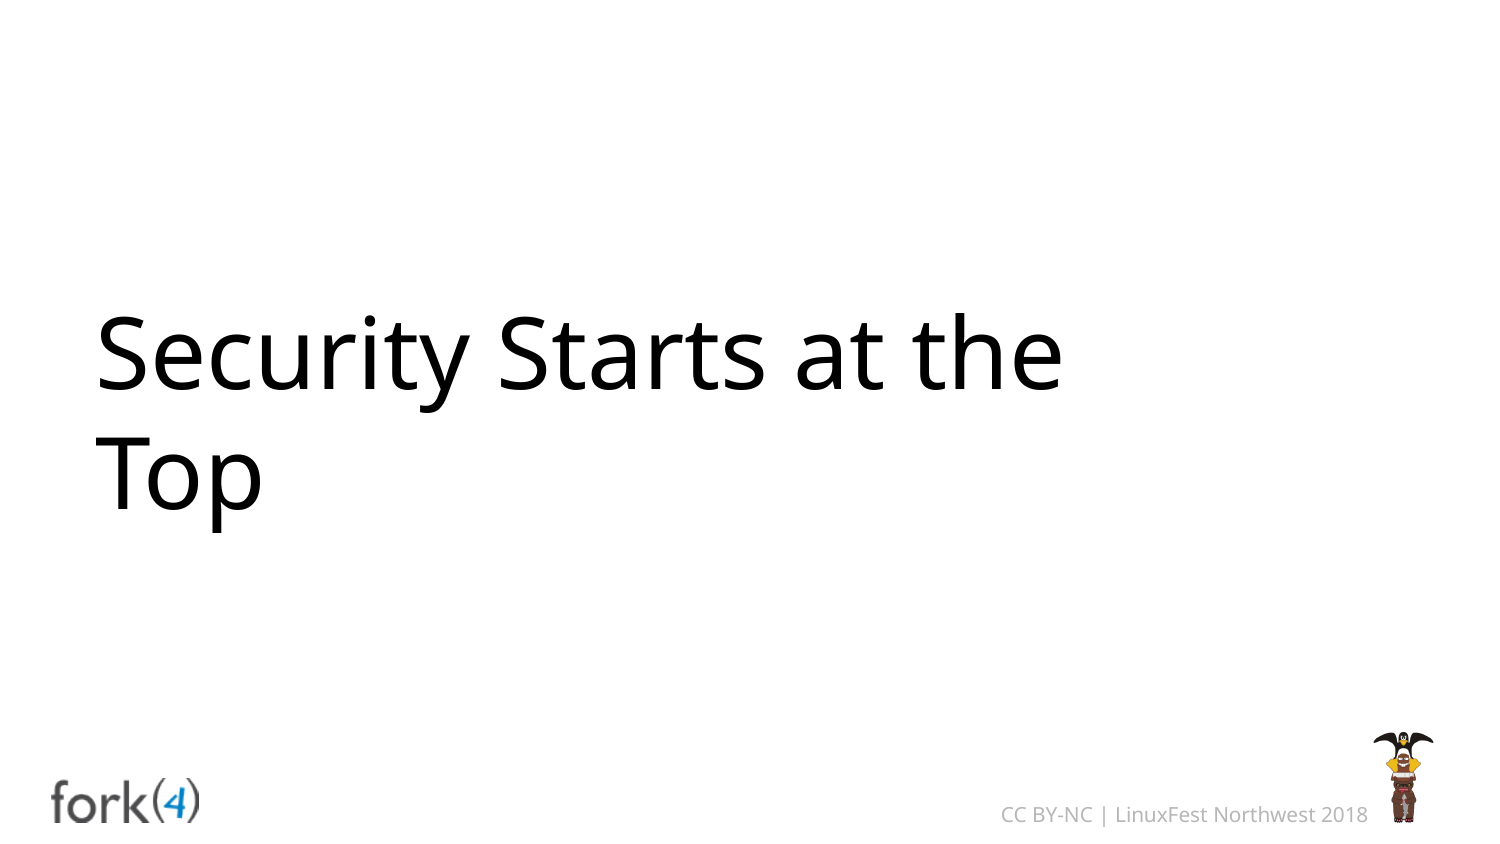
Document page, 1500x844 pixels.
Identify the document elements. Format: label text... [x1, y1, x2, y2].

title Security Starts at the Top [80, 73, 1125, 745]
picture [51, 778, 199, 823]
picture [1358, 732, 1449, 823]
